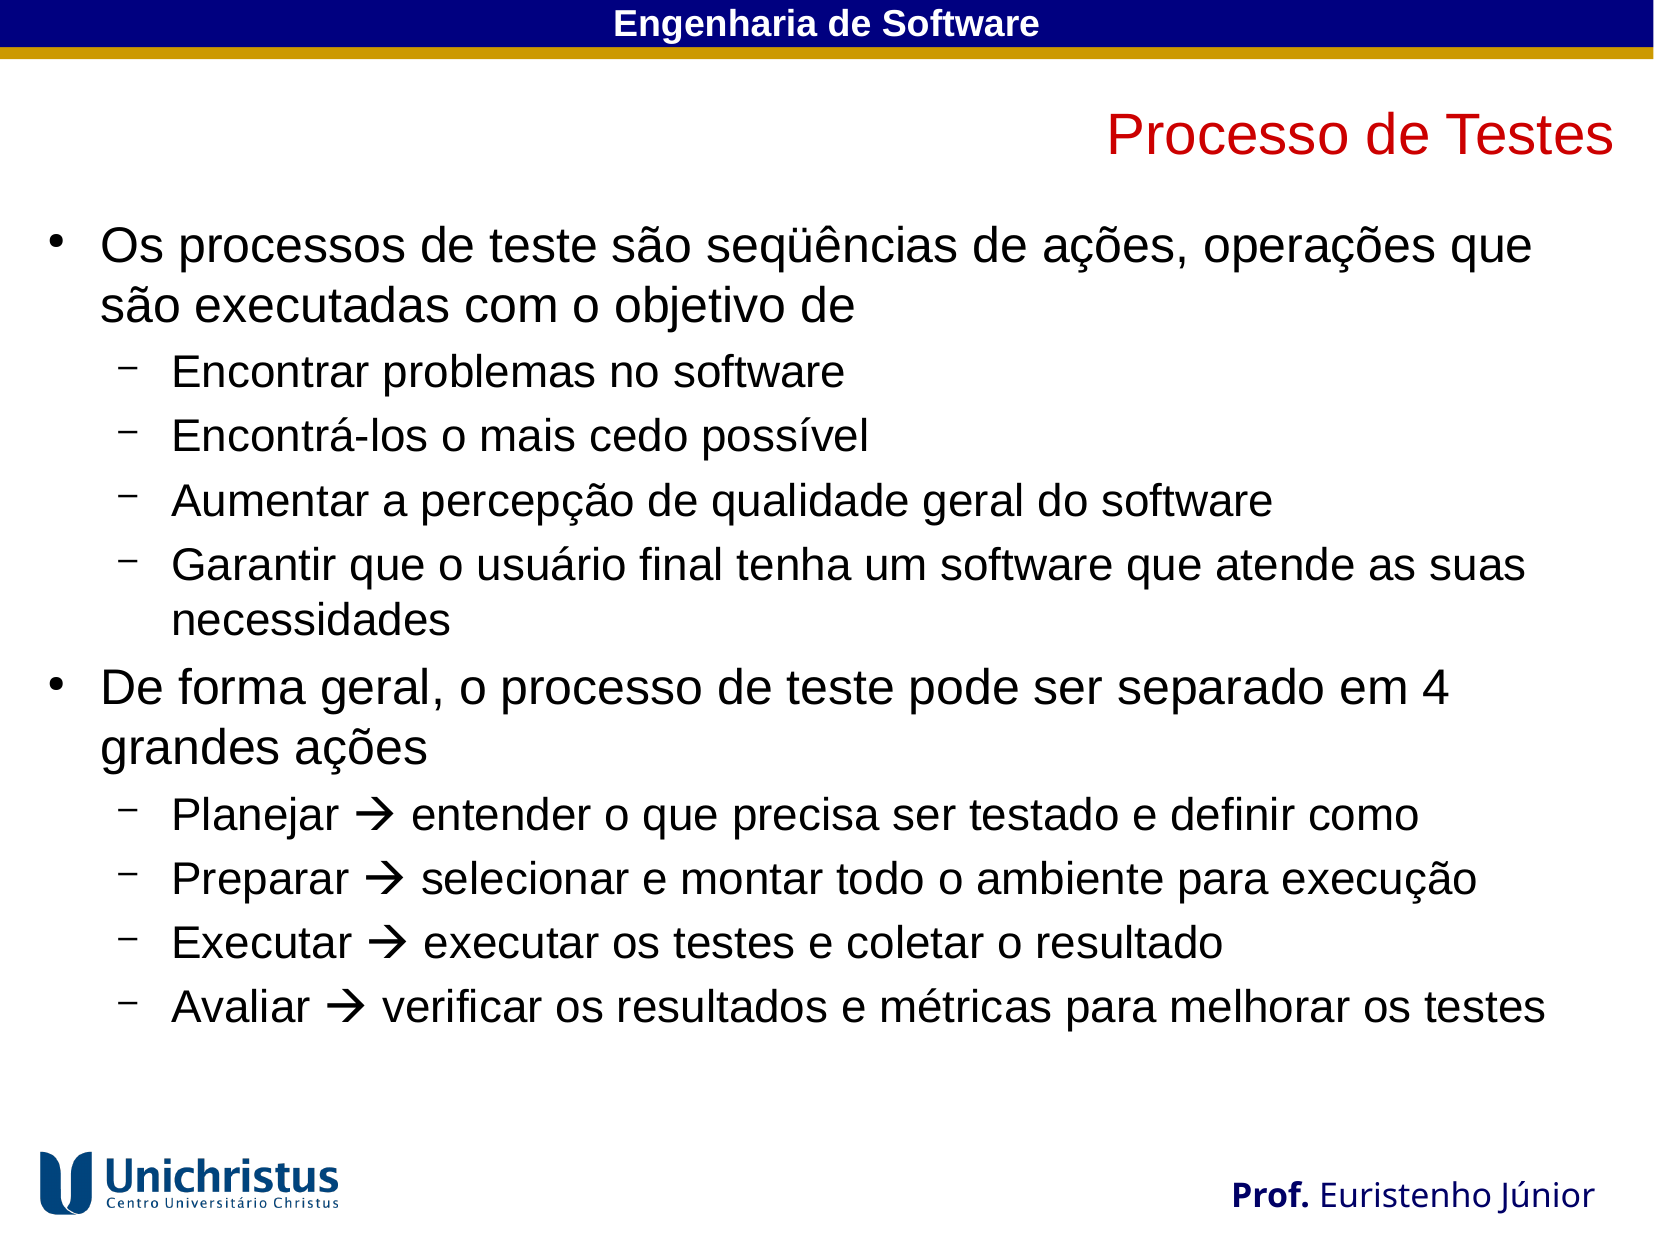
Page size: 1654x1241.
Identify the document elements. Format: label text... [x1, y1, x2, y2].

list Os processos de teste são seqüências de ações, operações que são executadas com o objetivo de Encontrar problemas no software Encontrá-los o mais cedo possível Aumentar a percepção de qualidade geral do software Garantir que o usuário final tenha um software que atende as suas necessidades De forma geral, o processo de teste pode ser separado em 4 grandes ações Planejar  entender o que precisa ser testado e definir como Preparar  selecionar e montar todo o ambiente para execução Executar  executar os testes e coletar o resultado Avaliar  verificar os resultados e métricas para melhorar os testes [14, 204, 1619, 1040]
text_box [0, 48, 1654, 60]
text_box Processo de Testes [1091, 94, 1630, 201]
picture [35, 1148, 343, 1217]
text_box Engenharia de Software [0, 0, 1654, 48]
text_box Prof. Euristenho Júnior [1216, 1163, 1654, 1224]
